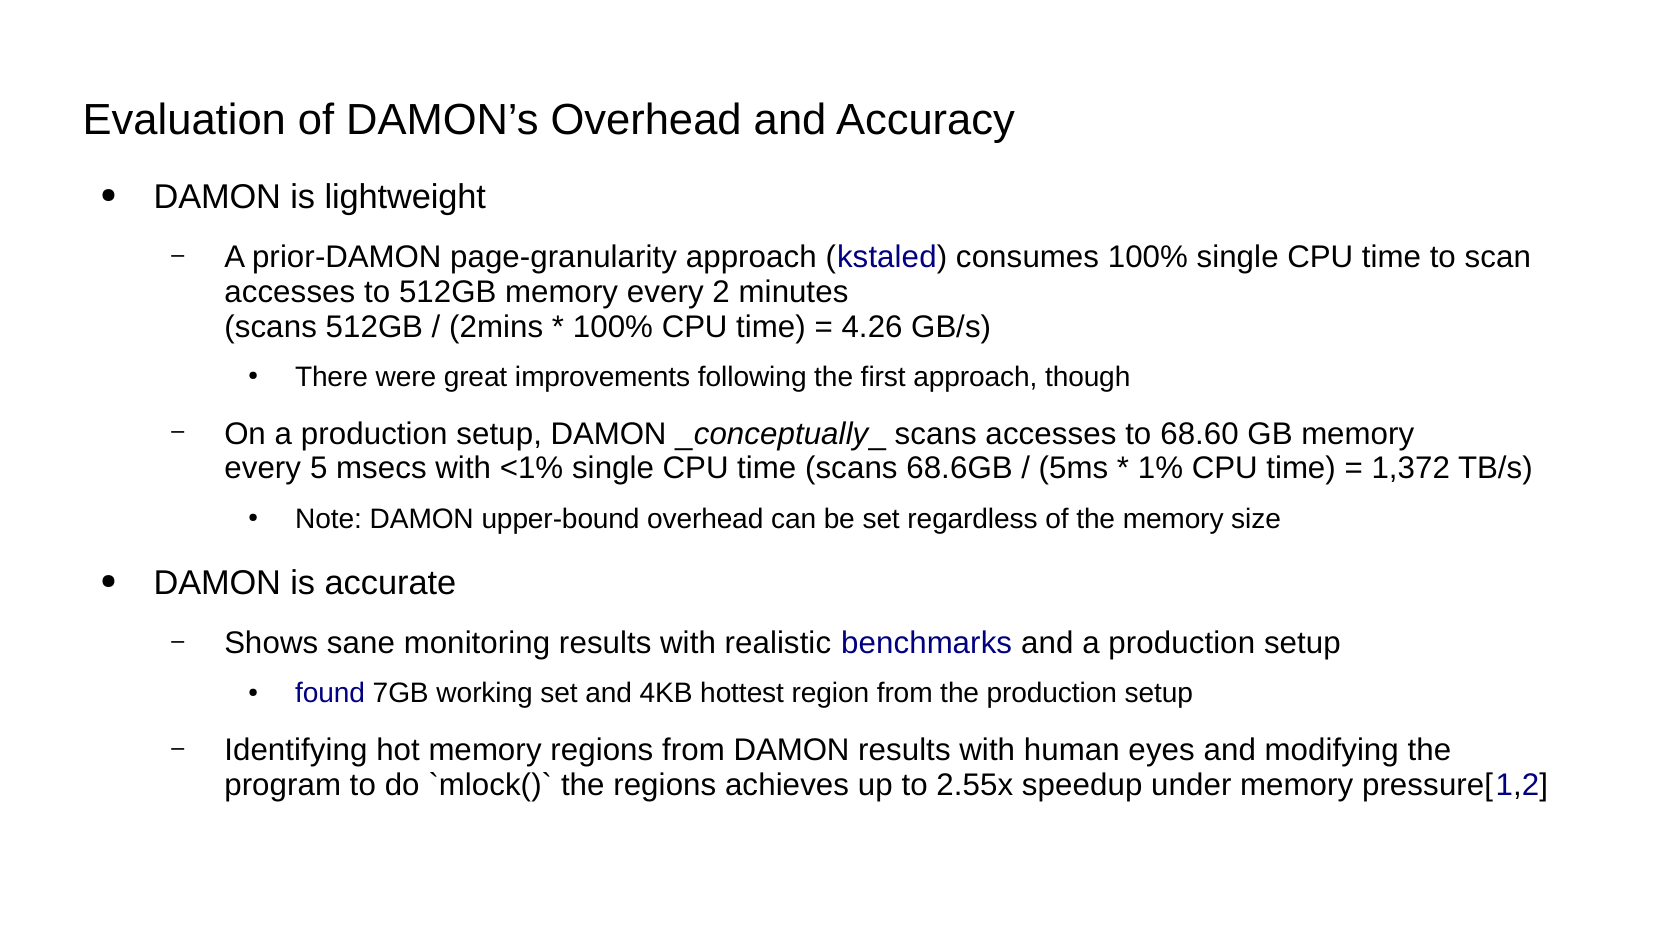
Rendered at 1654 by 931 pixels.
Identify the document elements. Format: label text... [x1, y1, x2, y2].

title Evaluation of DAMON’s Overhead and Accuracy [82, 81, 1571, 157]
list DAMON is lightweight A prior-DAMON page-granularity approach (kstaled) consumes 100% single CPU time to scan accesses to 512GB memory every 2 minutes (scans 512GB / (2mins * 100% CPU time) = 4.26 GB/s) There were great improvements following the first approach, though On a production setup, DAMON _conceptually_ scans accesses to 68.60 GB memory every 5 msecs with <1% single CPU time (scans 68.6GB / (5ms * 1% CPU time) = 1,372 TB/s) Note: DAMON upper-bound overhead can be set regardless of the memory size DAMON is accurate Shows sane monitoring results with realistic benchmarks and a production setup found 7GB working set and 4KB hottest region from the production setup Identifying hot memory regions from DAMON results with human eyes and modifying the program to do `mlock()` the regions achieves up to 2.55x speedup under memory pressure[1,2] [82, 177, 1571, 833]
